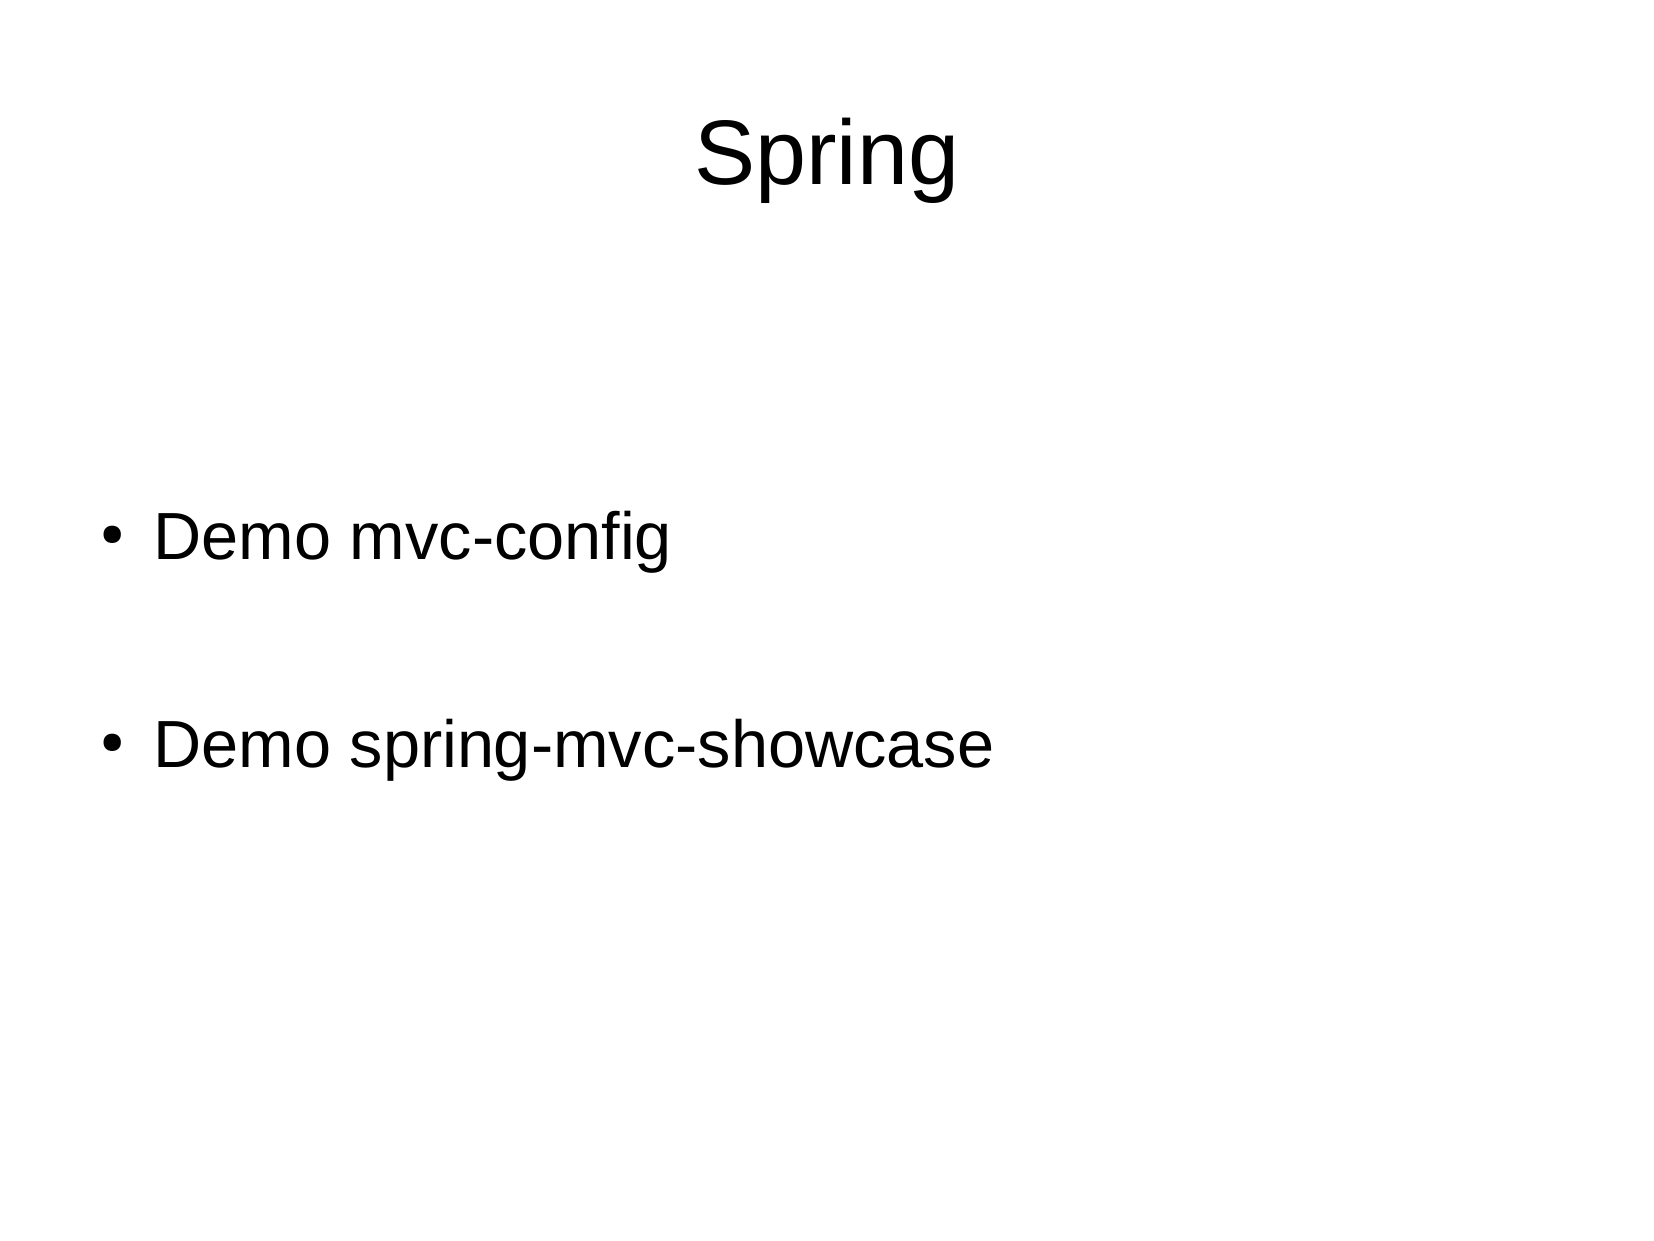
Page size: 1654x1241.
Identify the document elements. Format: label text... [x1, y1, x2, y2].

title Spring [82, 49, 1571, 257]
list Demo mvc-config Demo spring-mvc-showcase [82, 290, 1538, 1010]
